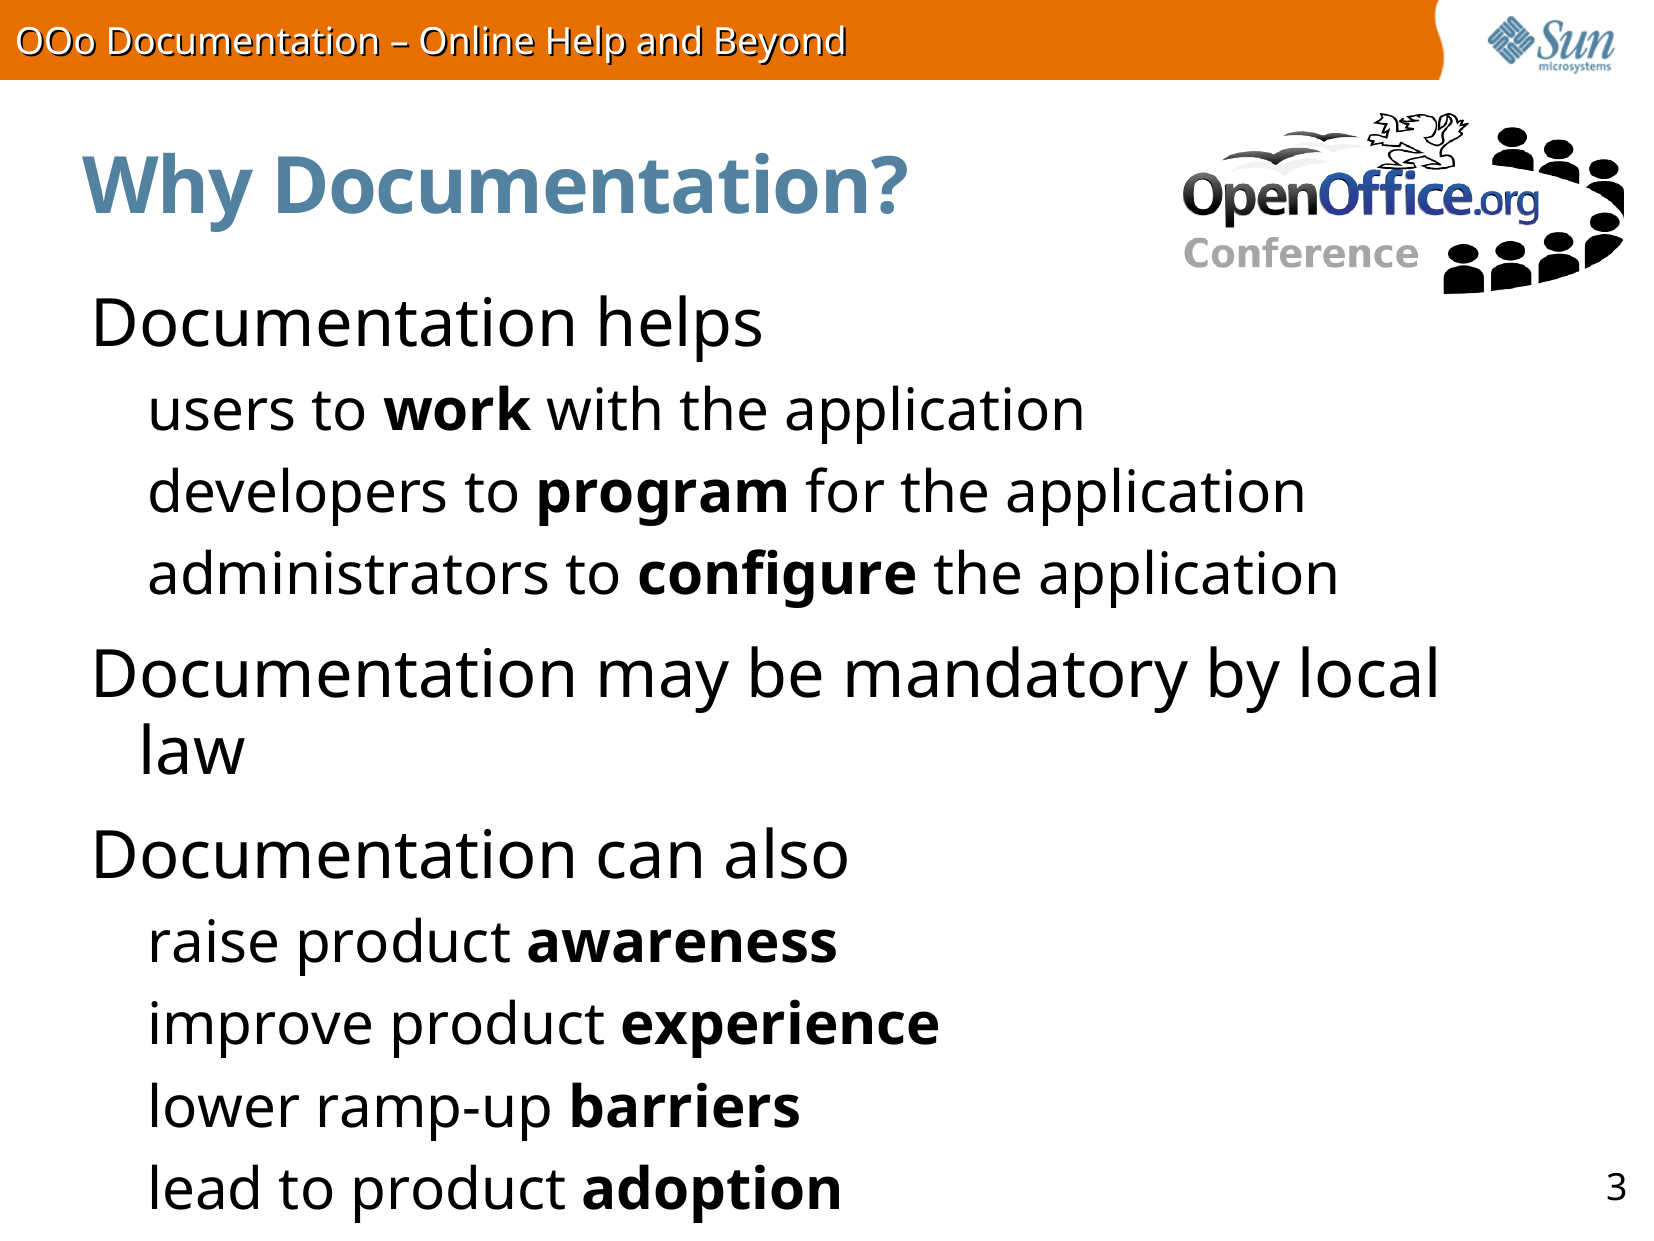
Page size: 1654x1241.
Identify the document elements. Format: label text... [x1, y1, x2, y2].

list Documentation helps users to work with the application developers to program for the application administrators to configure the application Documentation may be mandatory by local law Documentation can also raise product awareness improve product experience lower ramp-up barriers lead to product adoption lower support load and often Documentation needs to straighten out what implementation botched up... [71, 284, 1545, 1241]
picture [0, 0, 1654, 80]
title Why Documentation? [82, 135, 1585, 250]
picture [1183, 113, 1624, 294]
